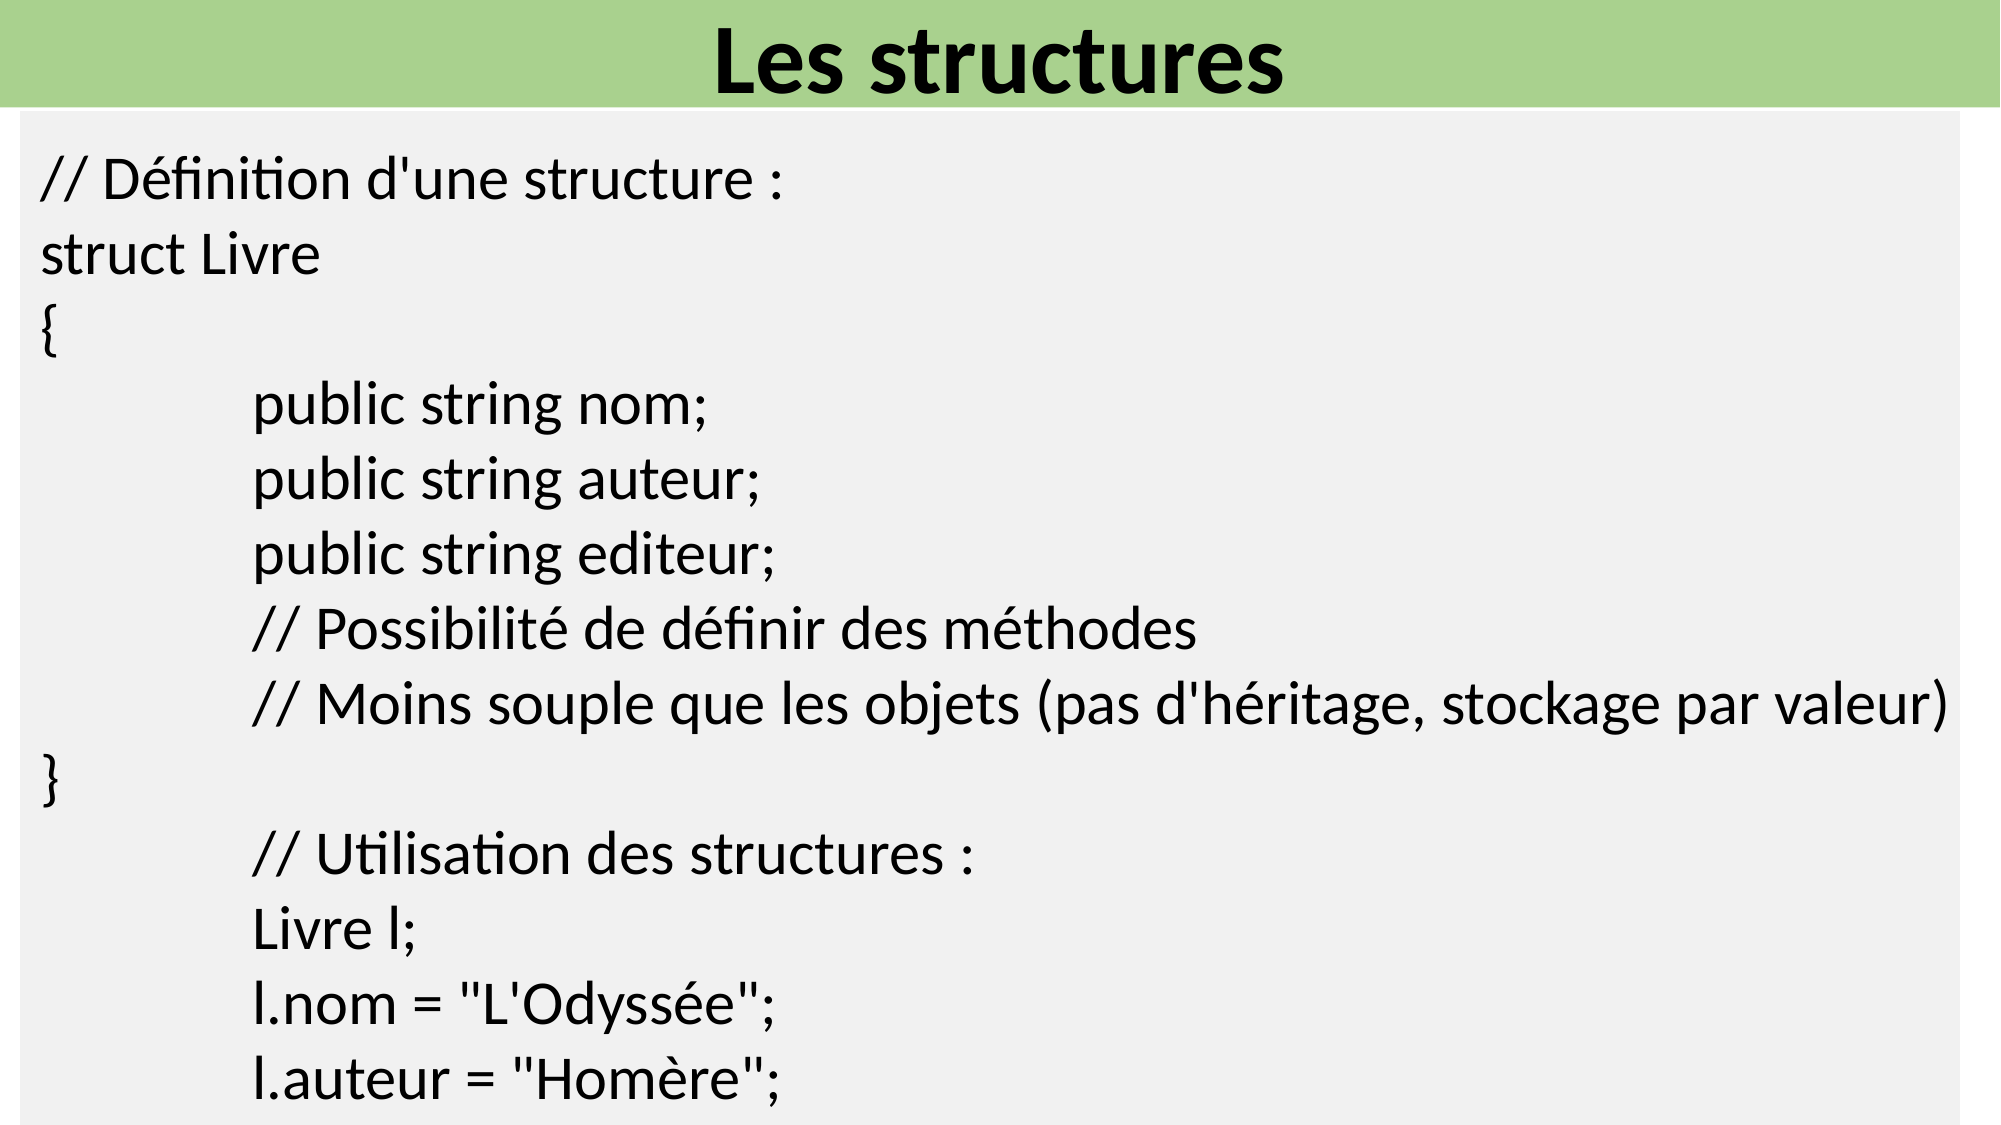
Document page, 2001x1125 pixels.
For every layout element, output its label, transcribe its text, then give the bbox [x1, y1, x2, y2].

text_box // Définition d'une structure : struct Livre { public string nom; public string auteur; public string editeur; // Possibilité de définir des méthodes // Moins souple que les objets (pas d'héritage, stockage par valeur) } // Utilisation des structures : Livre l; l.nom = "L'Odyssée"; l.auteur = "Homère"; [20, 111, 1960, 1125]
title Les structures [0, 0, 2000, 108]
